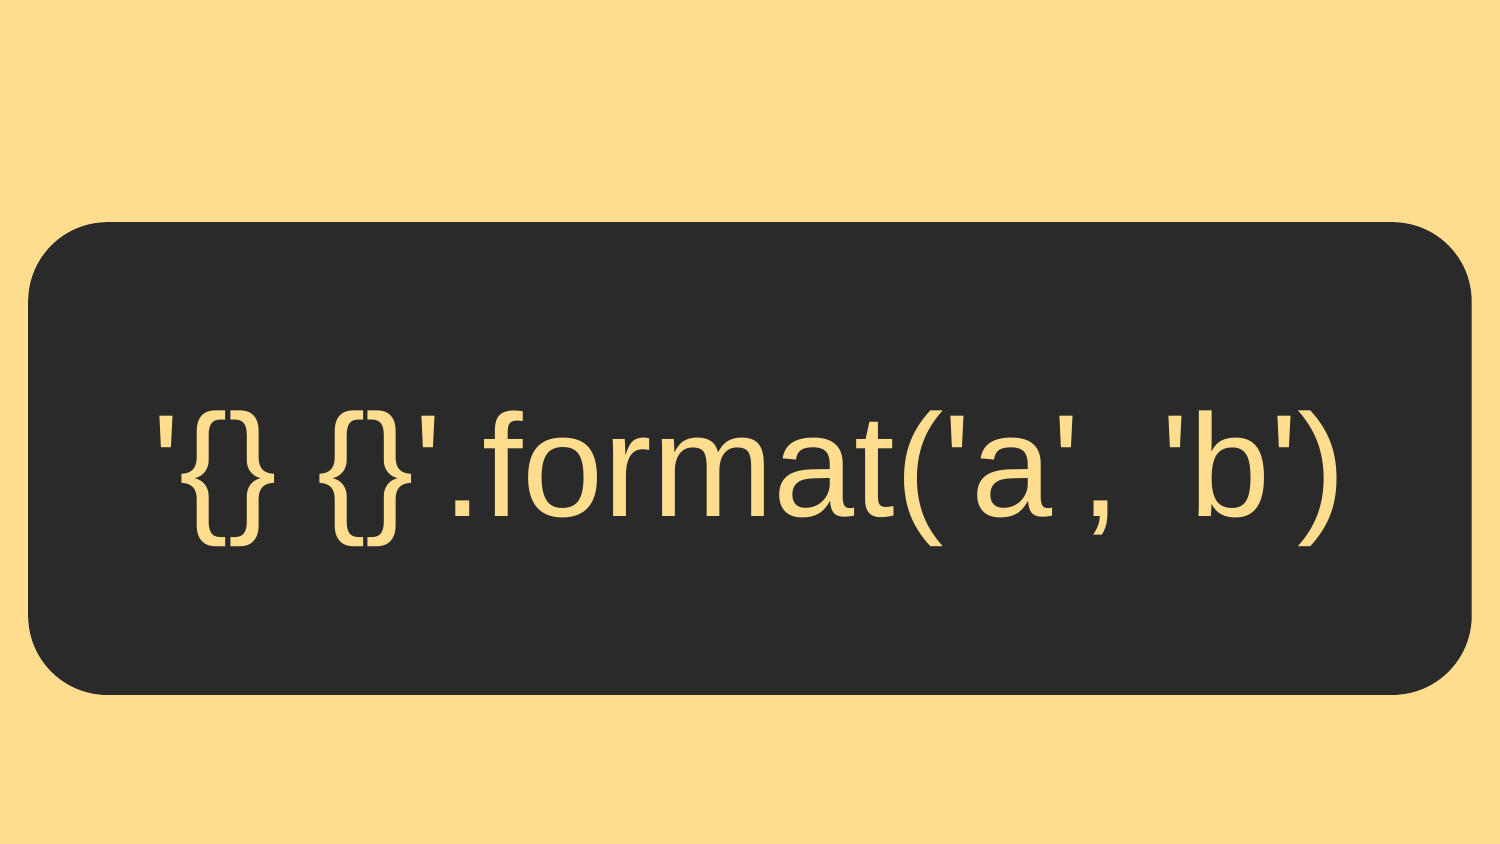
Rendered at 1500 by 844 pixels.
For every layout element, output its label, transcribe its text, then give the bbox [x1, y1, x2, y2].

text_box '{} {}'.format('a', 'b') [28, 222, 1471, 695]
